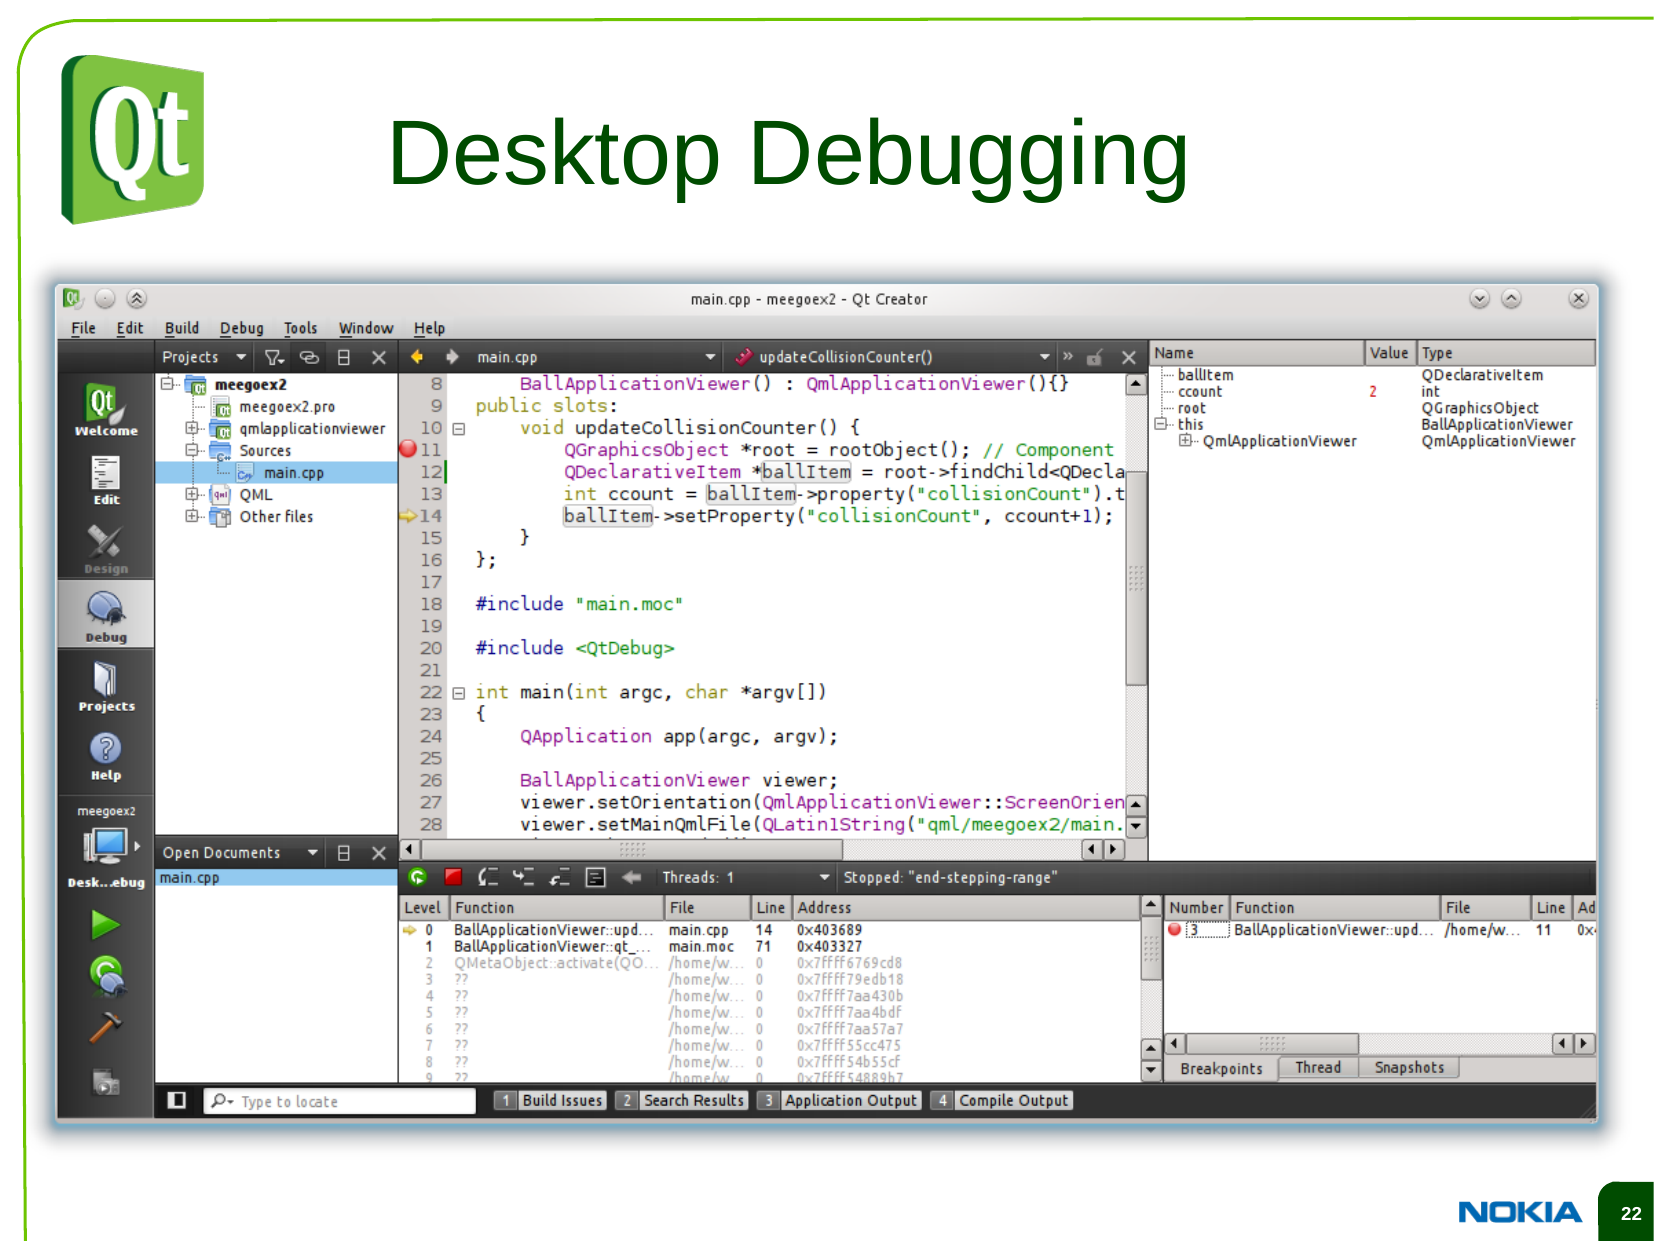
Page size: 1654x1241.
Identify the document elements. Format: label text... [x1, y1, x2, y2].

picture [1459, 1201, 1583, 1223]
picture [0, 229, 1654, 1179]
title Desktop Debugging [251, 49, 1327, 257]
picture [61, 55, 204, 225]
